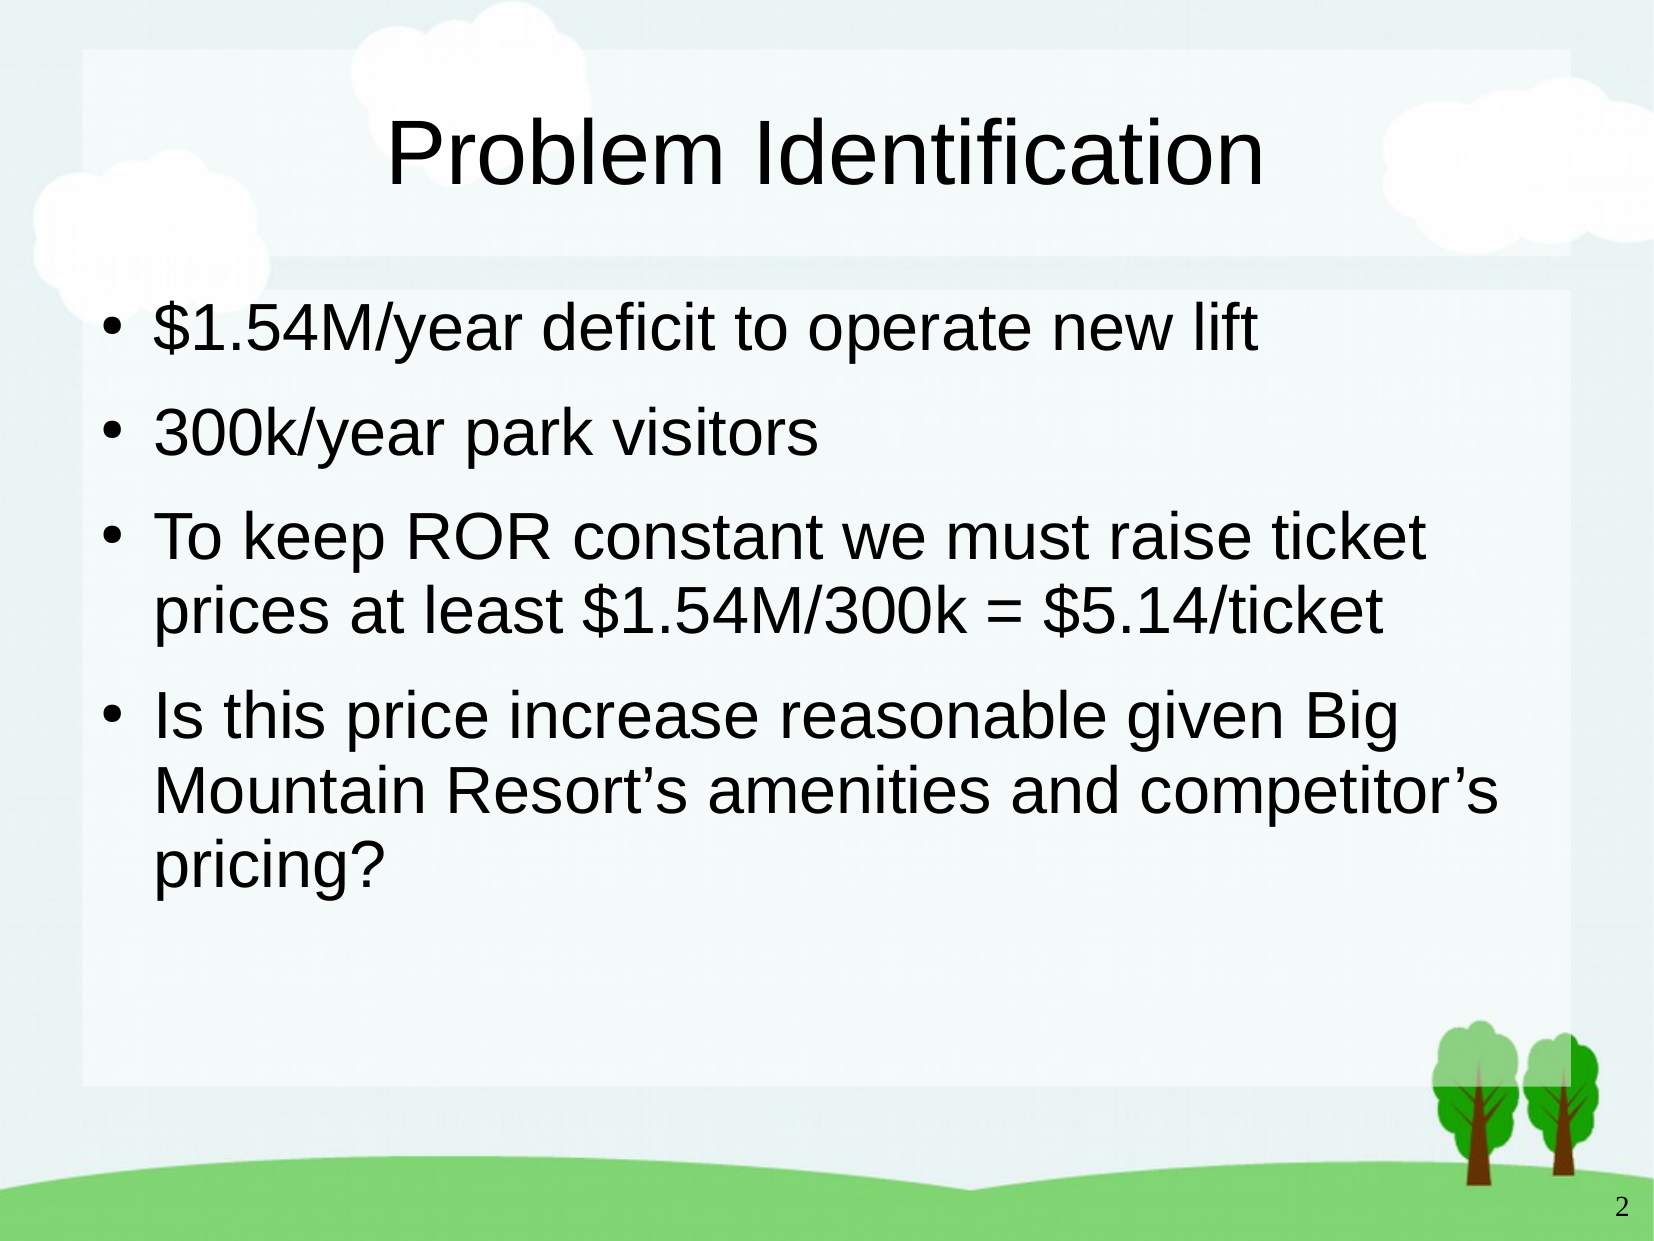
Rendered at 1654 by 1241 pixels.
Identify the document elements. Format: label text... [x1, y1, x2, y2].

picture [0, 0, 1654, 1241]
title Problem Identification [82, 49, 1571, 257]
list $1.54M/year deficit to operate new lift 300k/year park visitors To keep ROR constant we must raise ticket prices at least $1.54M/300k = $5.14/ticket Is this price increase reasonable given Big Mountain Resort’s amenities and competitor’s pricing? [82, 290, 1571, 1087]
